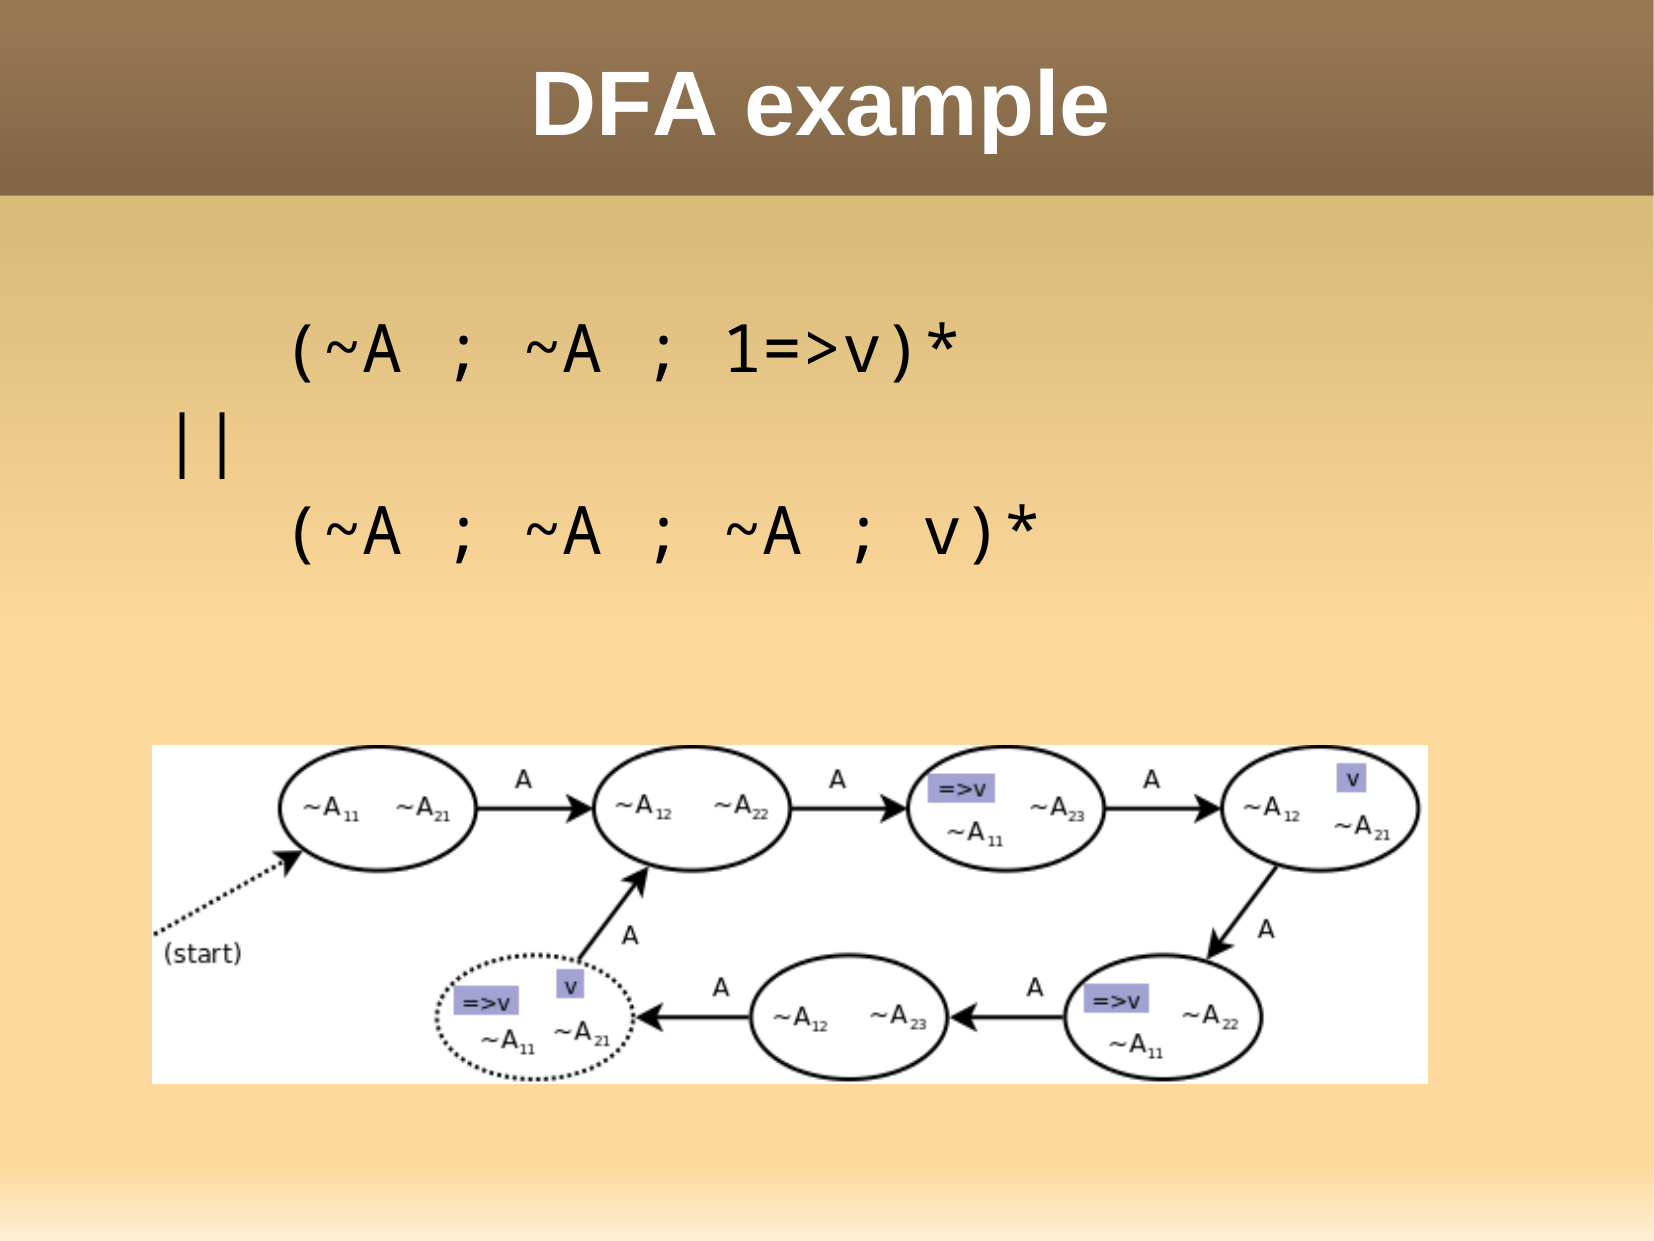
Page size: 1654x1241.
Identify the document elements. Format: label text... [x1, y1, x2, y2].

picture [0, 0, 1654, 1241]
title DFA example [76, 0, 1565, 208]
subtitle (~A ; ~A ; 1=>v)* || (~A ; ~A ; ~A ; v)* [82, 290, 1571, 1109]
